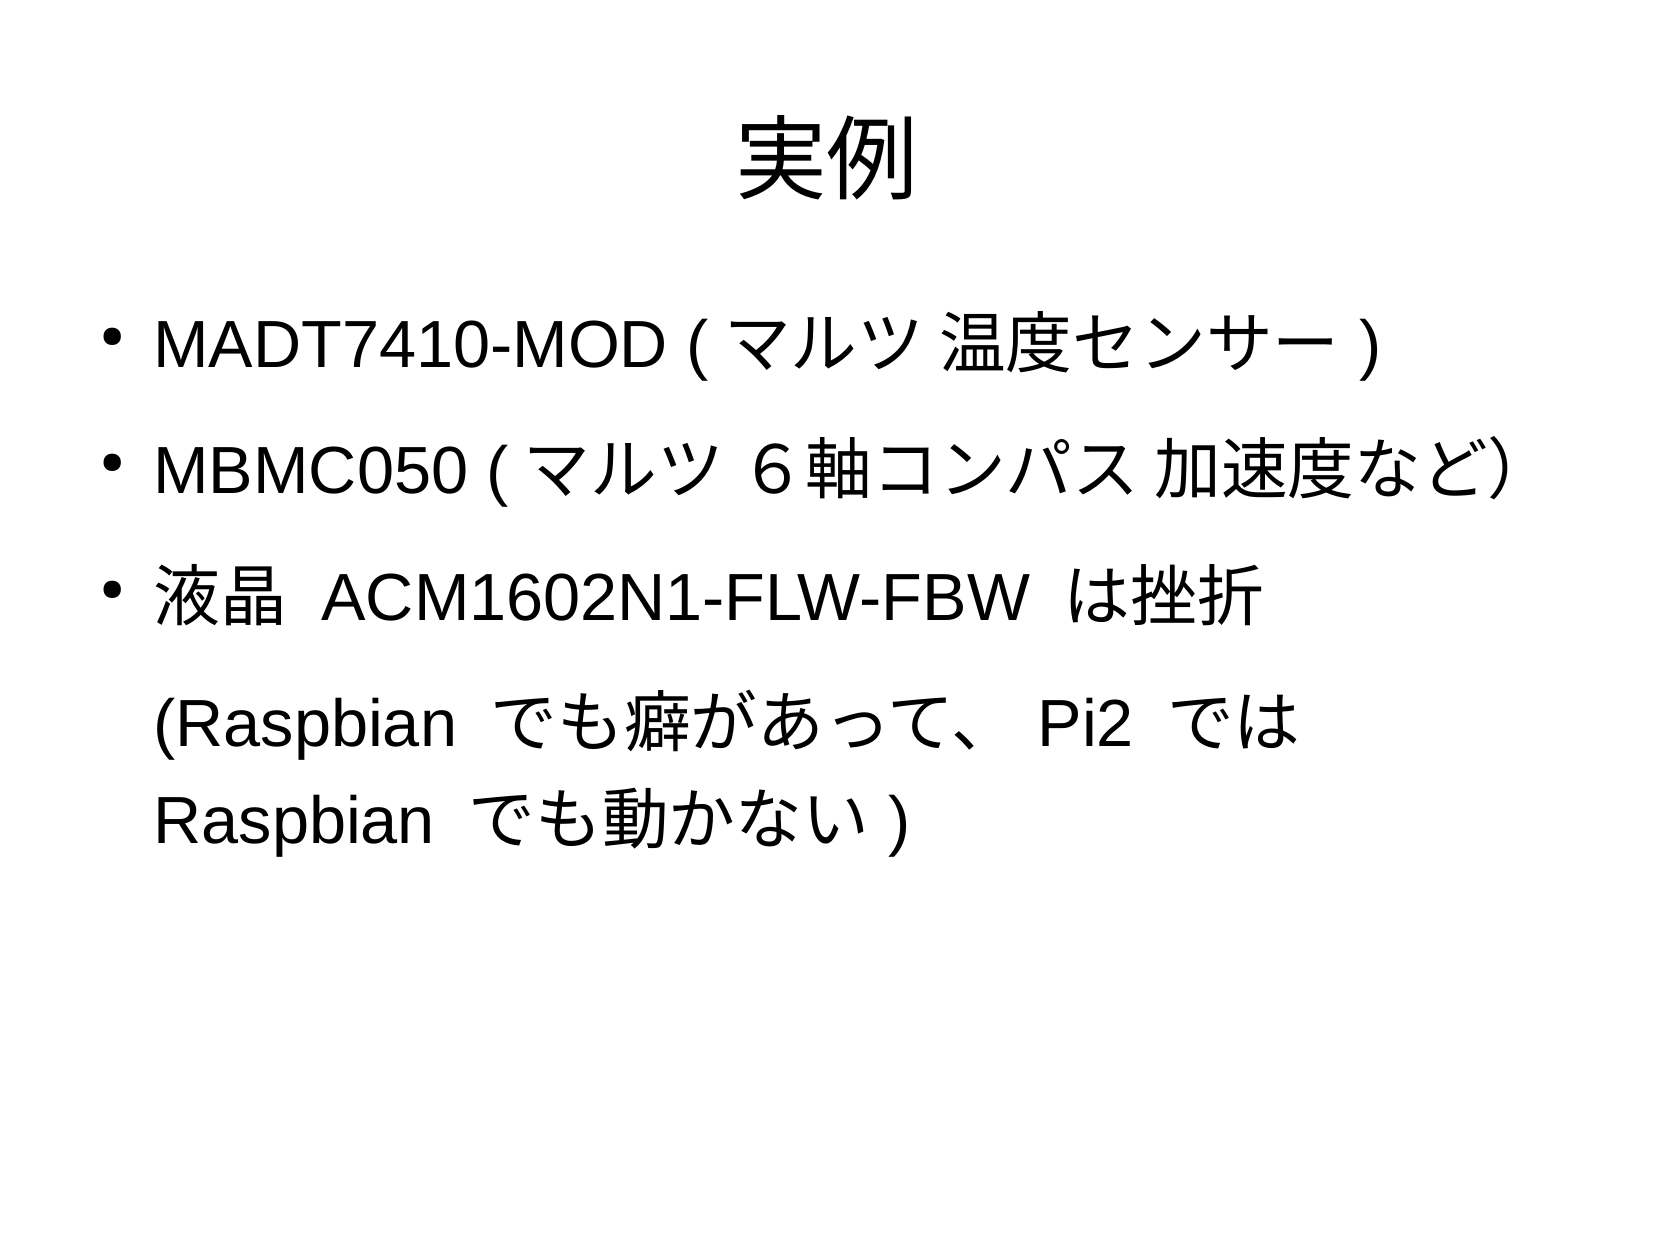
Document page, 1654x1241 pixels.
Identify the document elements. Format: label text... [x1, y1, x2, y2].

title 実例 [82, 49, 1571, 257]
list MADT7410-MOD (マルツ 温度センサー) MBMC050 (マルツ ６軸コンパス 加速度など） 液晶 ACM1602N1-FLW-FBW は挫折 (Raspbian でも癖があって、Pi2 ではRaspbian でも動かない) [82, 290, 1571, 1010]
